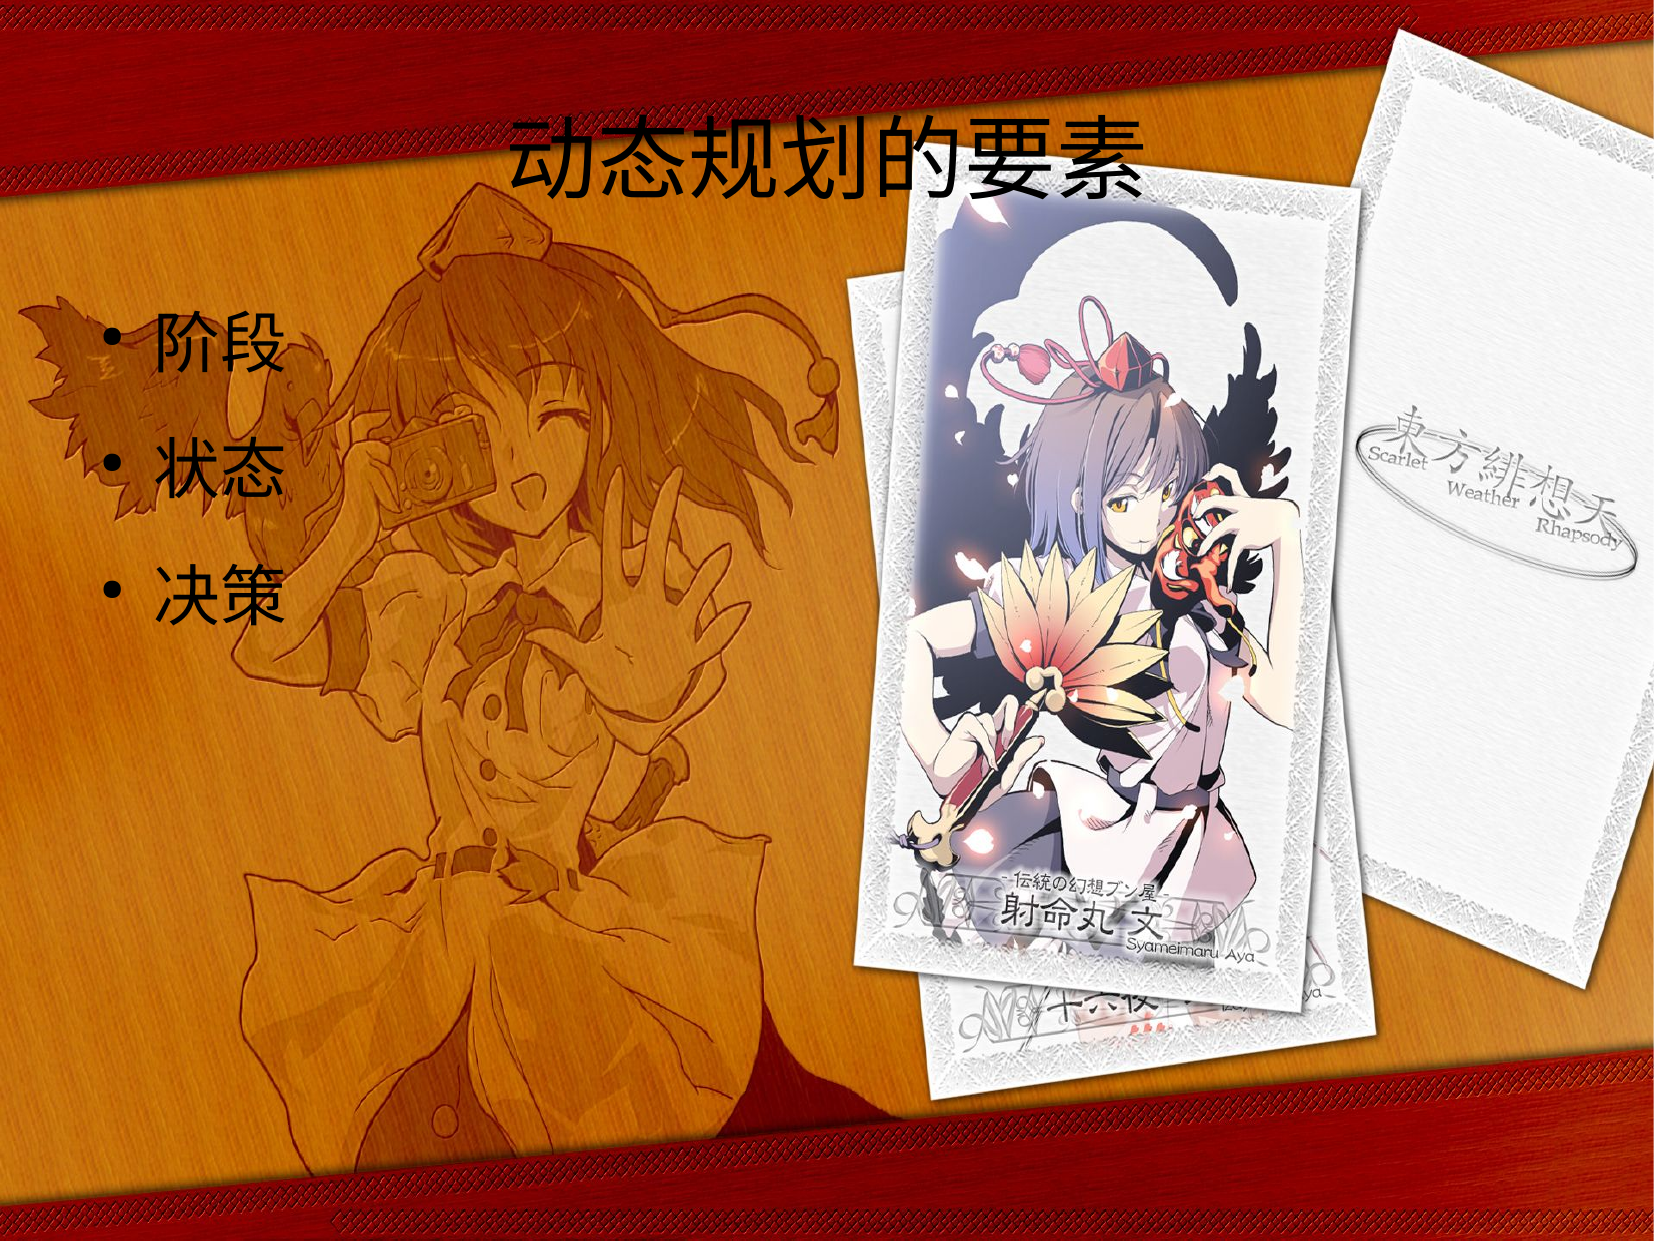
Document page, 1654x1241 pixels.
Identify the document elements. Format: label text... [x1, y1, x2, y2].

picture [0, 0, 1654, 1241]
list 阶段 状态 决策 [82, 290, 1571, 1109]
title 动态规划的要素 [82, 49, 1571, 257]
